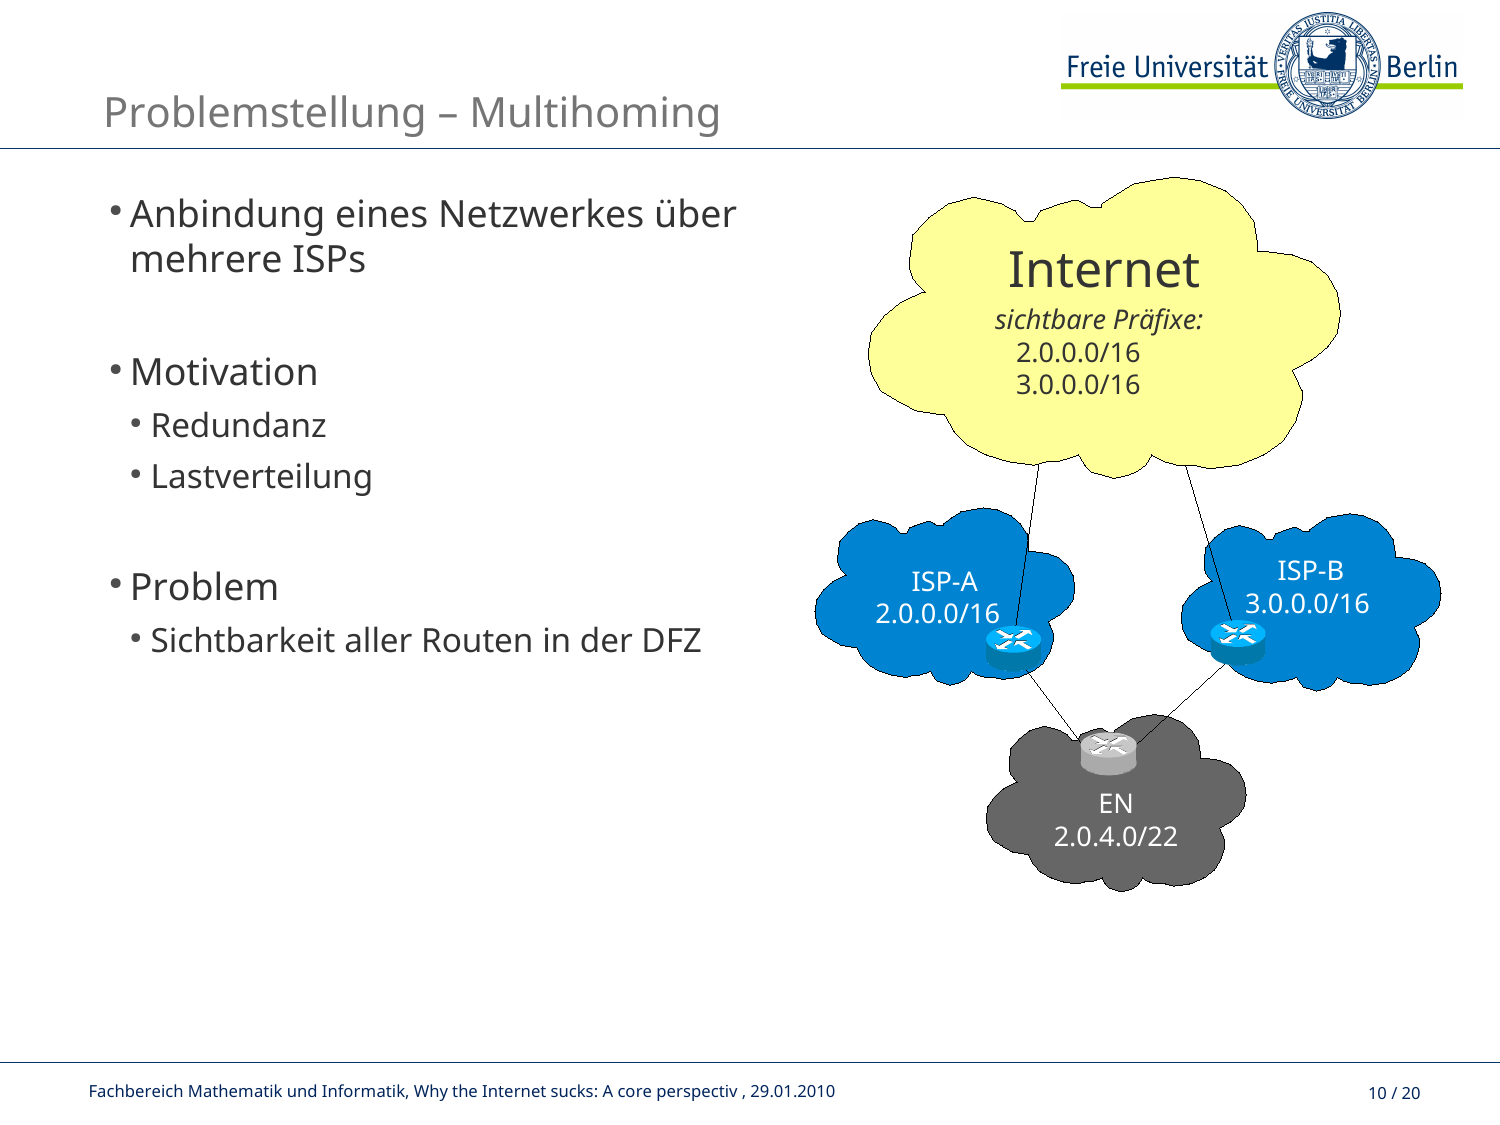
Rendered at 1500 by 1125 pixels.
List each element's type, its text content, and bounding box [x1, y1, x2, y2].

picture [1240, 636, 1254, 643]
picture [986, 625, 1003, 634]
picture [1221, 635, 1235, 643]
text_box sichtbare Präfixe: 2.0.0.0/16 3.0.0.0/16 [980, 295, 1264, 408]
picture [1016, 641, 1030, 648]
picture [1210, 620, 1270, 680]
list Anbindung eines Netzwerkes über mehrere ISPs Motivation Redundanz Lastverteilung Problem Sichtbarkeit aller Routen in der DFZ [88, 188, 758, 932]
text_box Internet [868, 177, 1341, 479]
title Problemstellung – Multihoming [88, 79, 1275, 150]
picture [1061, 12, 1463, 119]
picture [998, 631, 1012, 638]
picture [1080, 732, 1140, 792]
text_box ISP-B 3.0.0.0/16 [1181, 513, 1442, 692]
text_box ISP-A 2.0.0.0/16 [814, 507, 1075, 686]
picture [986, 625, 1046, 686]
picture [1223, 625, 1236, 632]
picture [1241, 625, 1255, 632]
picture [1210, 620, 1224, 629]
text_box EN 2.0.4.0/22 [986, 714, 1247, 892]
picture [1017, 631, 1030, 638]
picture [997, 641, 1010, 649]
